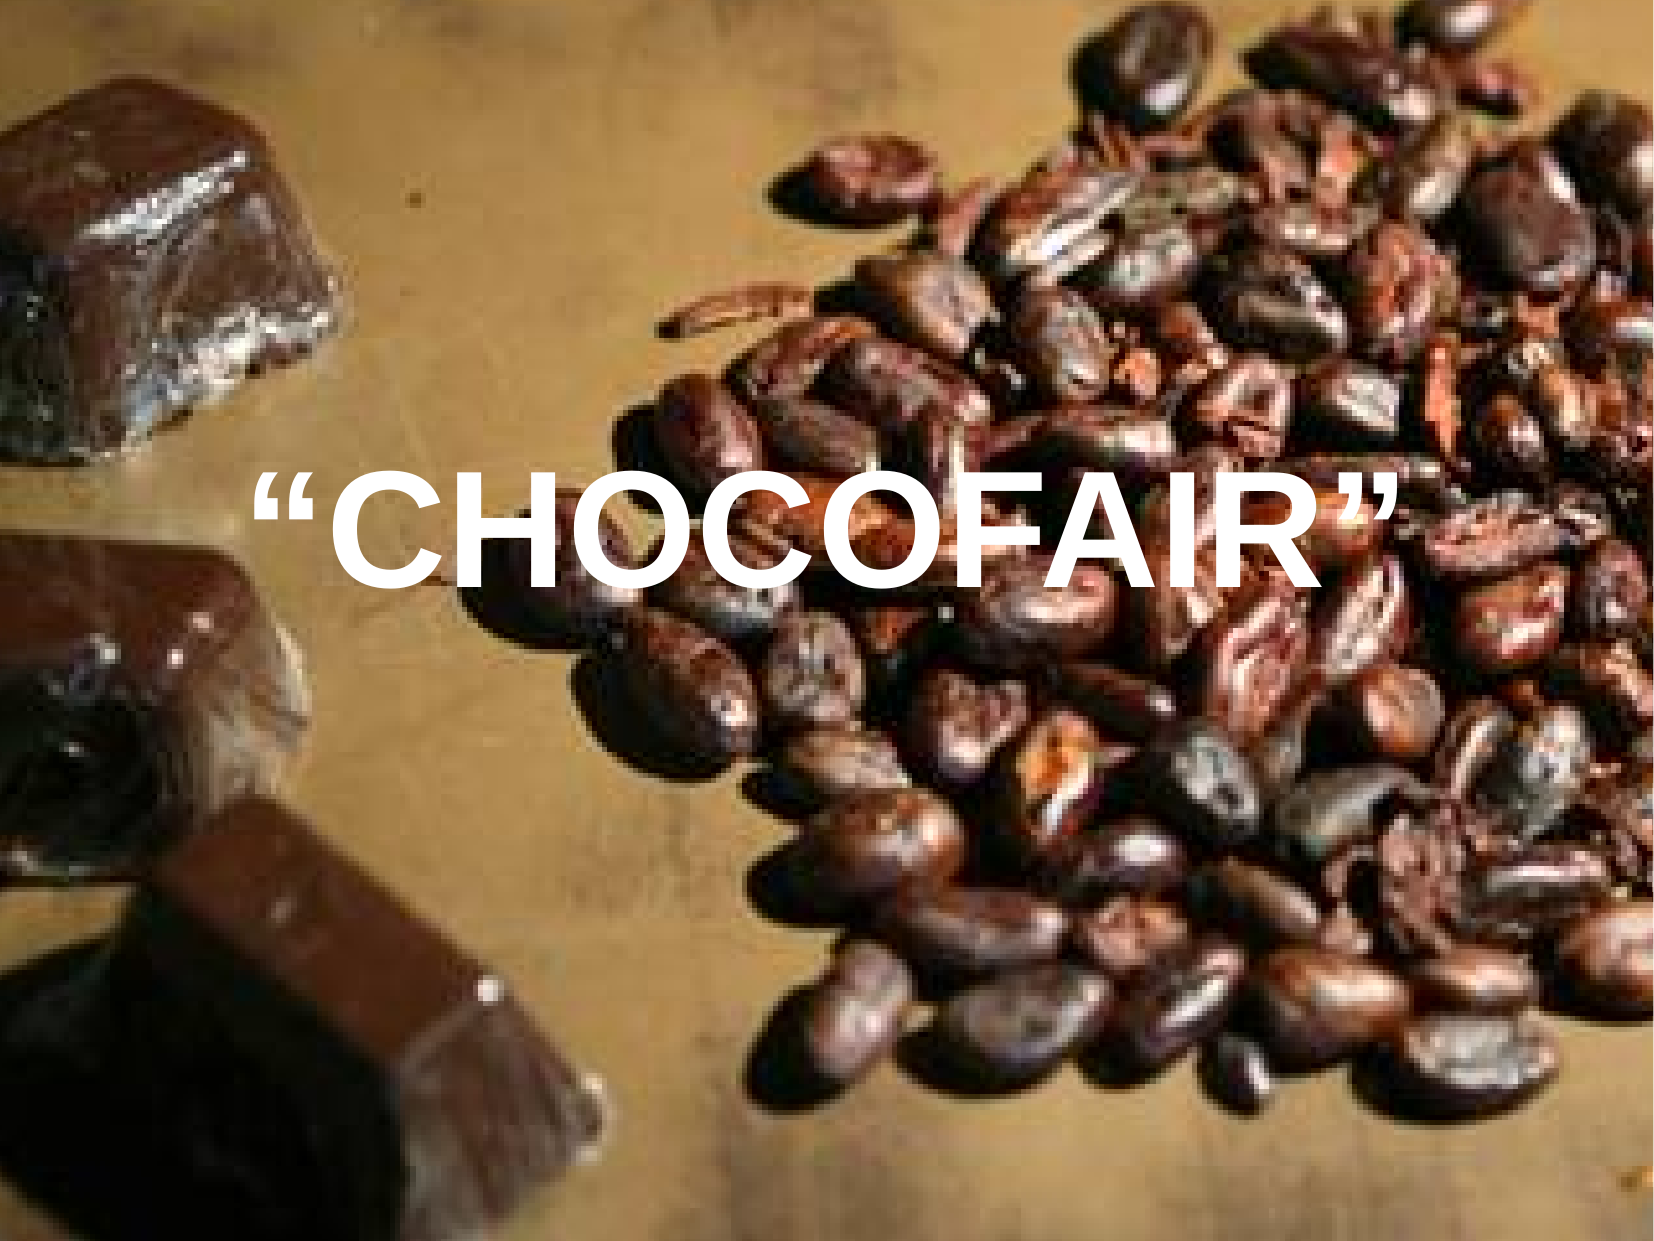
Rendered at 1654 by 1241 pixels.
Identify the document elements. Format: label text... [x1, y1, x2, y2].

picture [0, 0, 1654, 1241]
subtitle “CHOCOFAIR” [82, 49, 1571, 1010]
